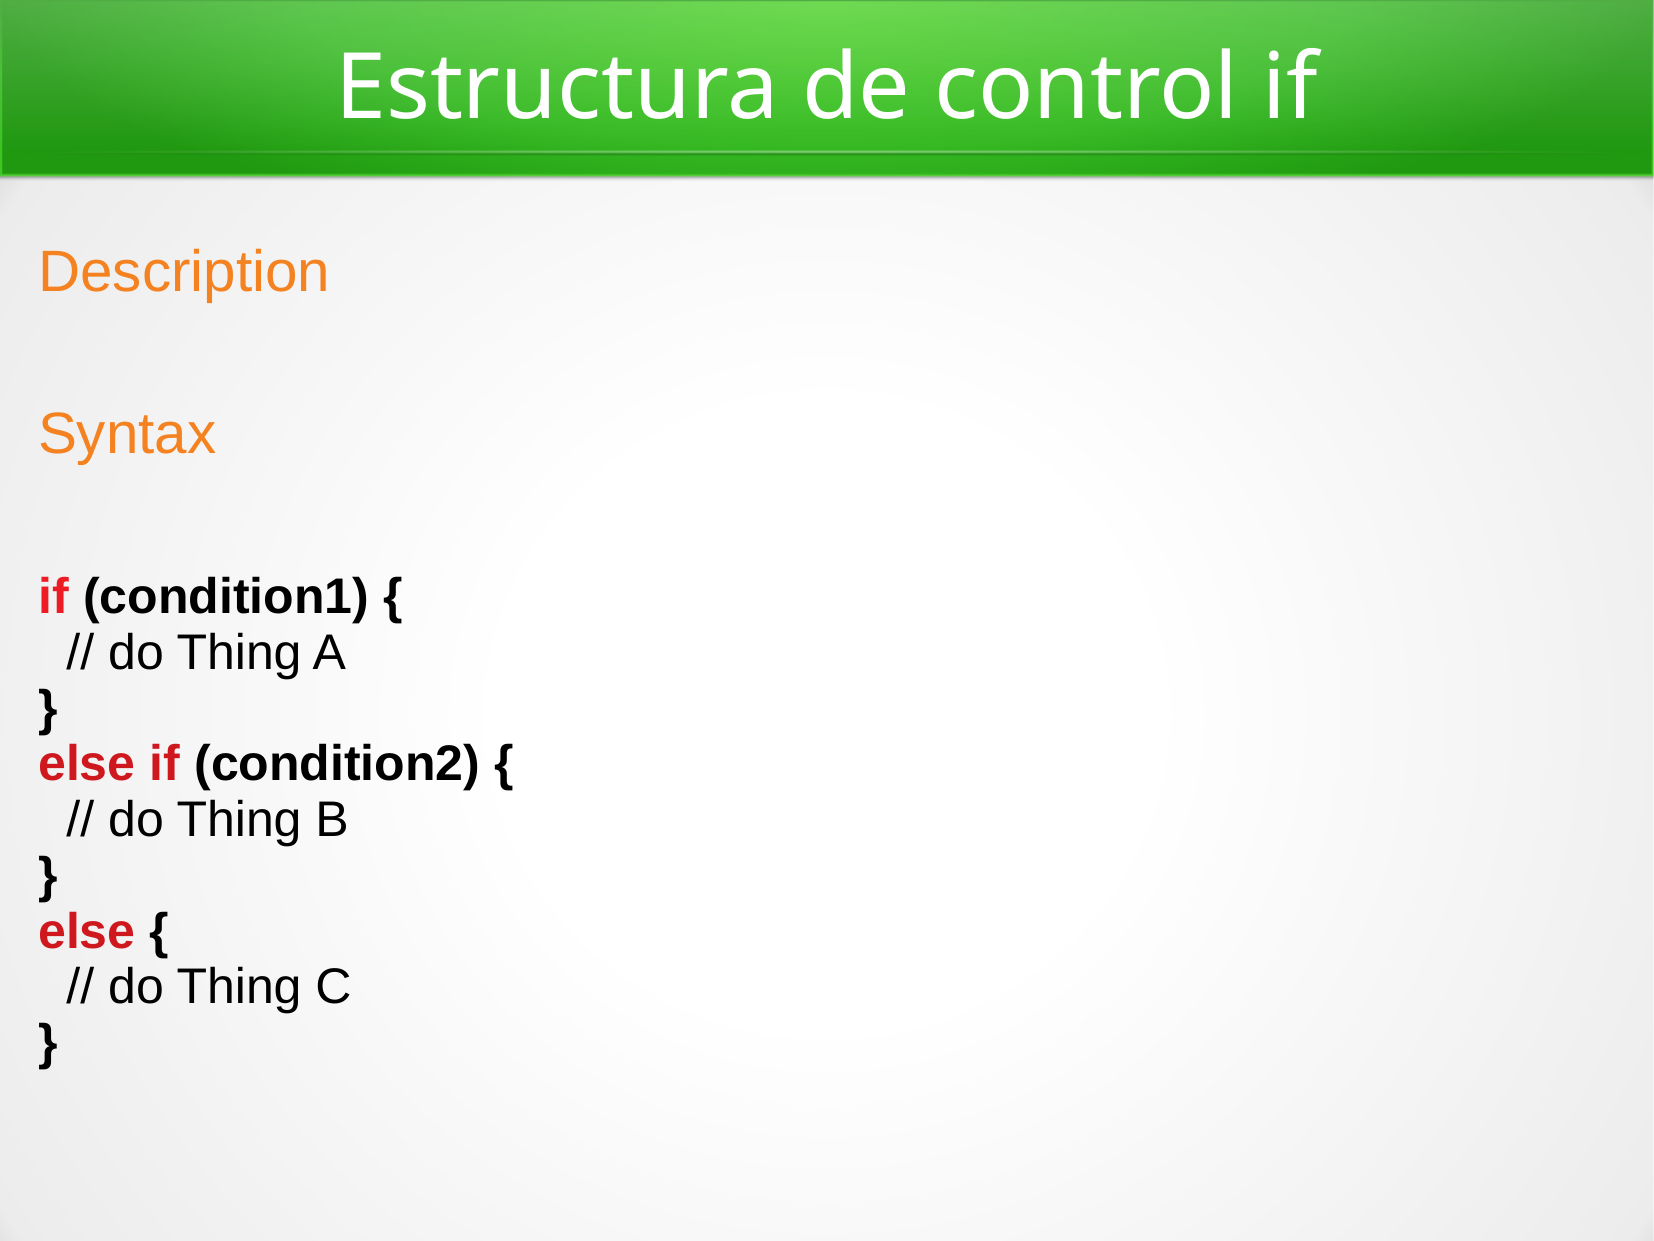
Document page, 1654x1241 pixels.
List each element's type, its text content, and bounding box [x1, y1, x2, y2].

text_box Description Syntax if (condition1) { // do Thing A } else if (condition2) { // do Thing B } else { // do Thing C } [23, 188, 1654, 1190]
picture [0, 0, 1654, 1241]
title Estructura de control if [82, 11, 1571, 154]
